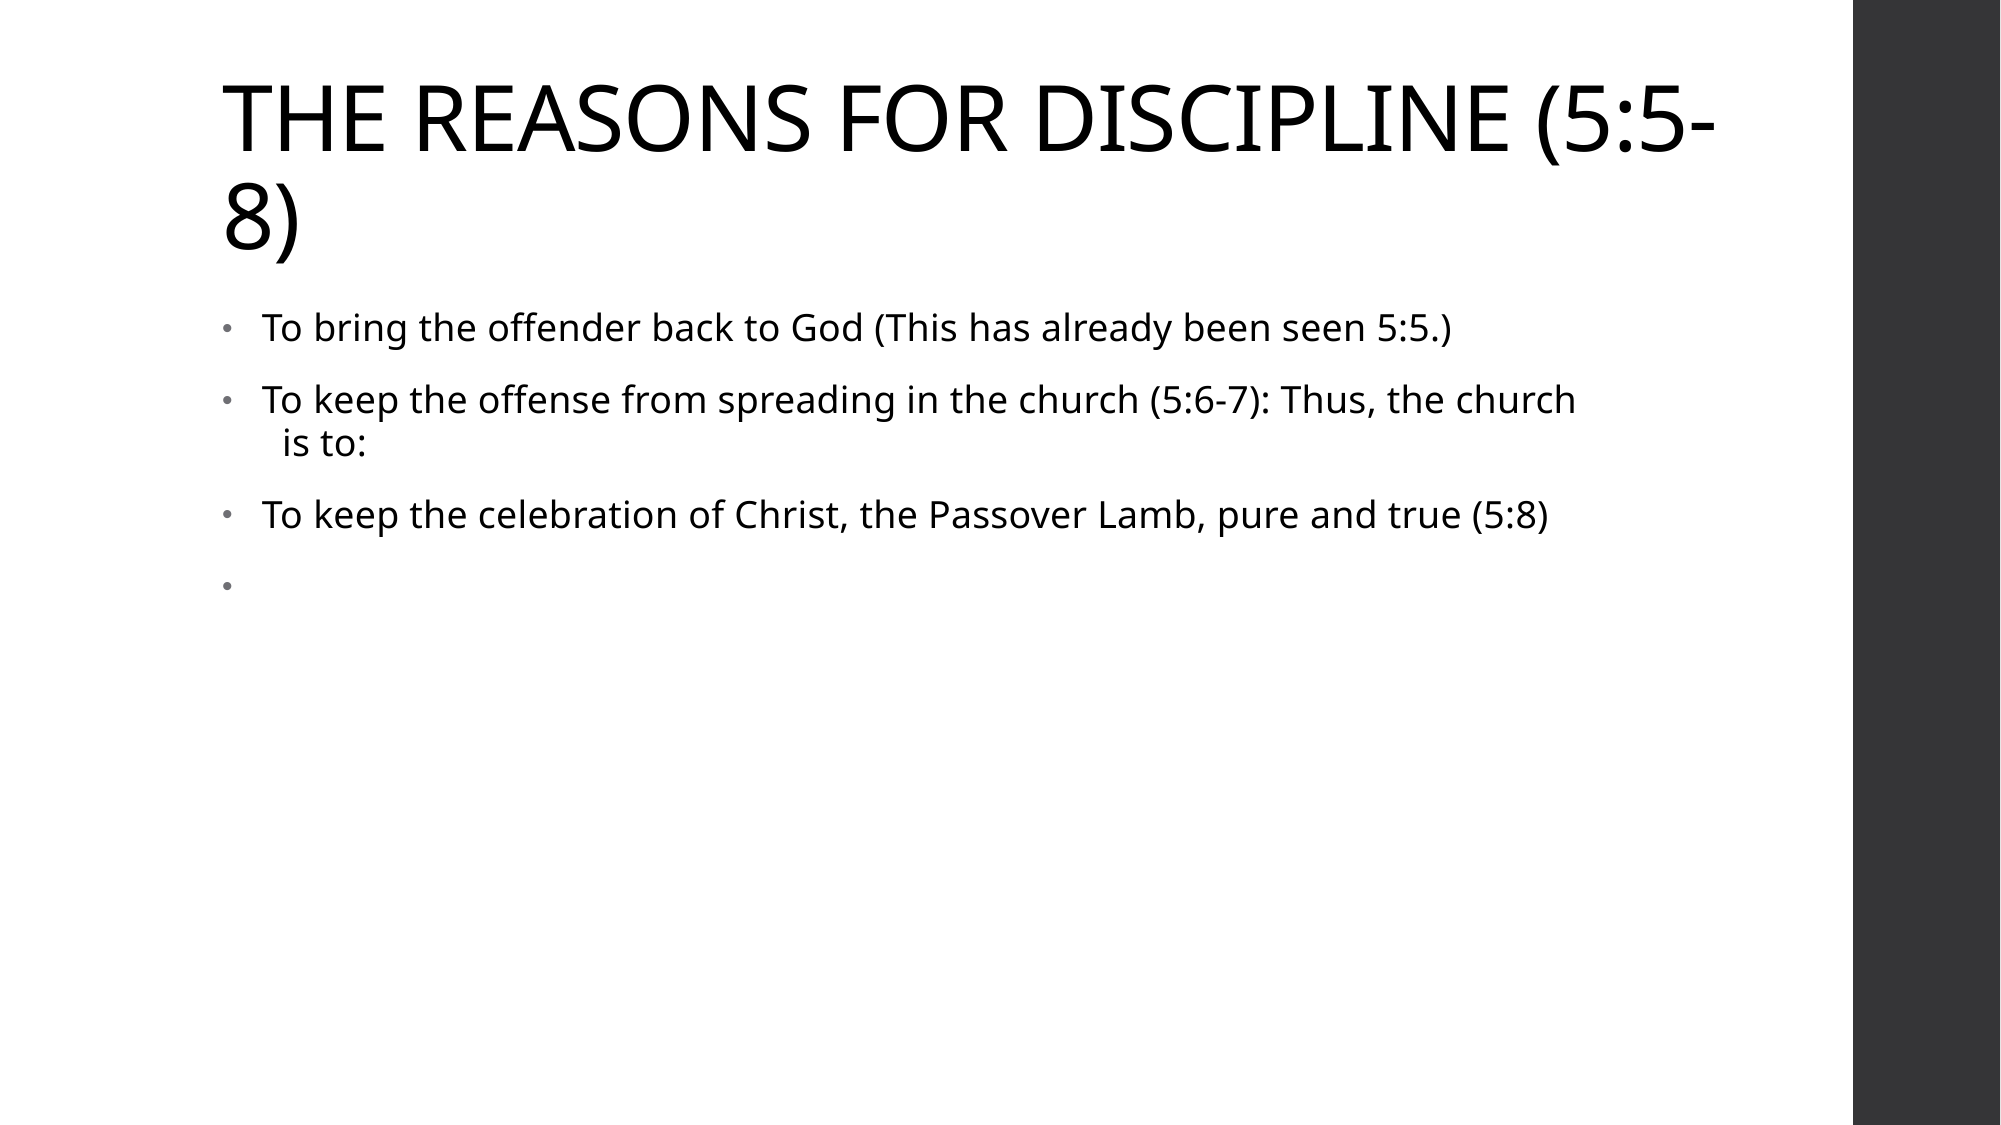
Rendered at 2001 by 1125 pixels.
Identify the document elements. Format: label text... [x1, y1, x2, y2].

title THE REASONS FOR DISCIPLINE (5:5-8) [206, 60, 1797, 278]
list To bring the offender back to God (This has already been seen 5:5.) To keep the offense from spreading in the church (5:6-7): Thus, the church is to: To keep the celebration of Christ, the Passover Lamb, pure and true (5:8) [206, 299, 1617, 1014]
